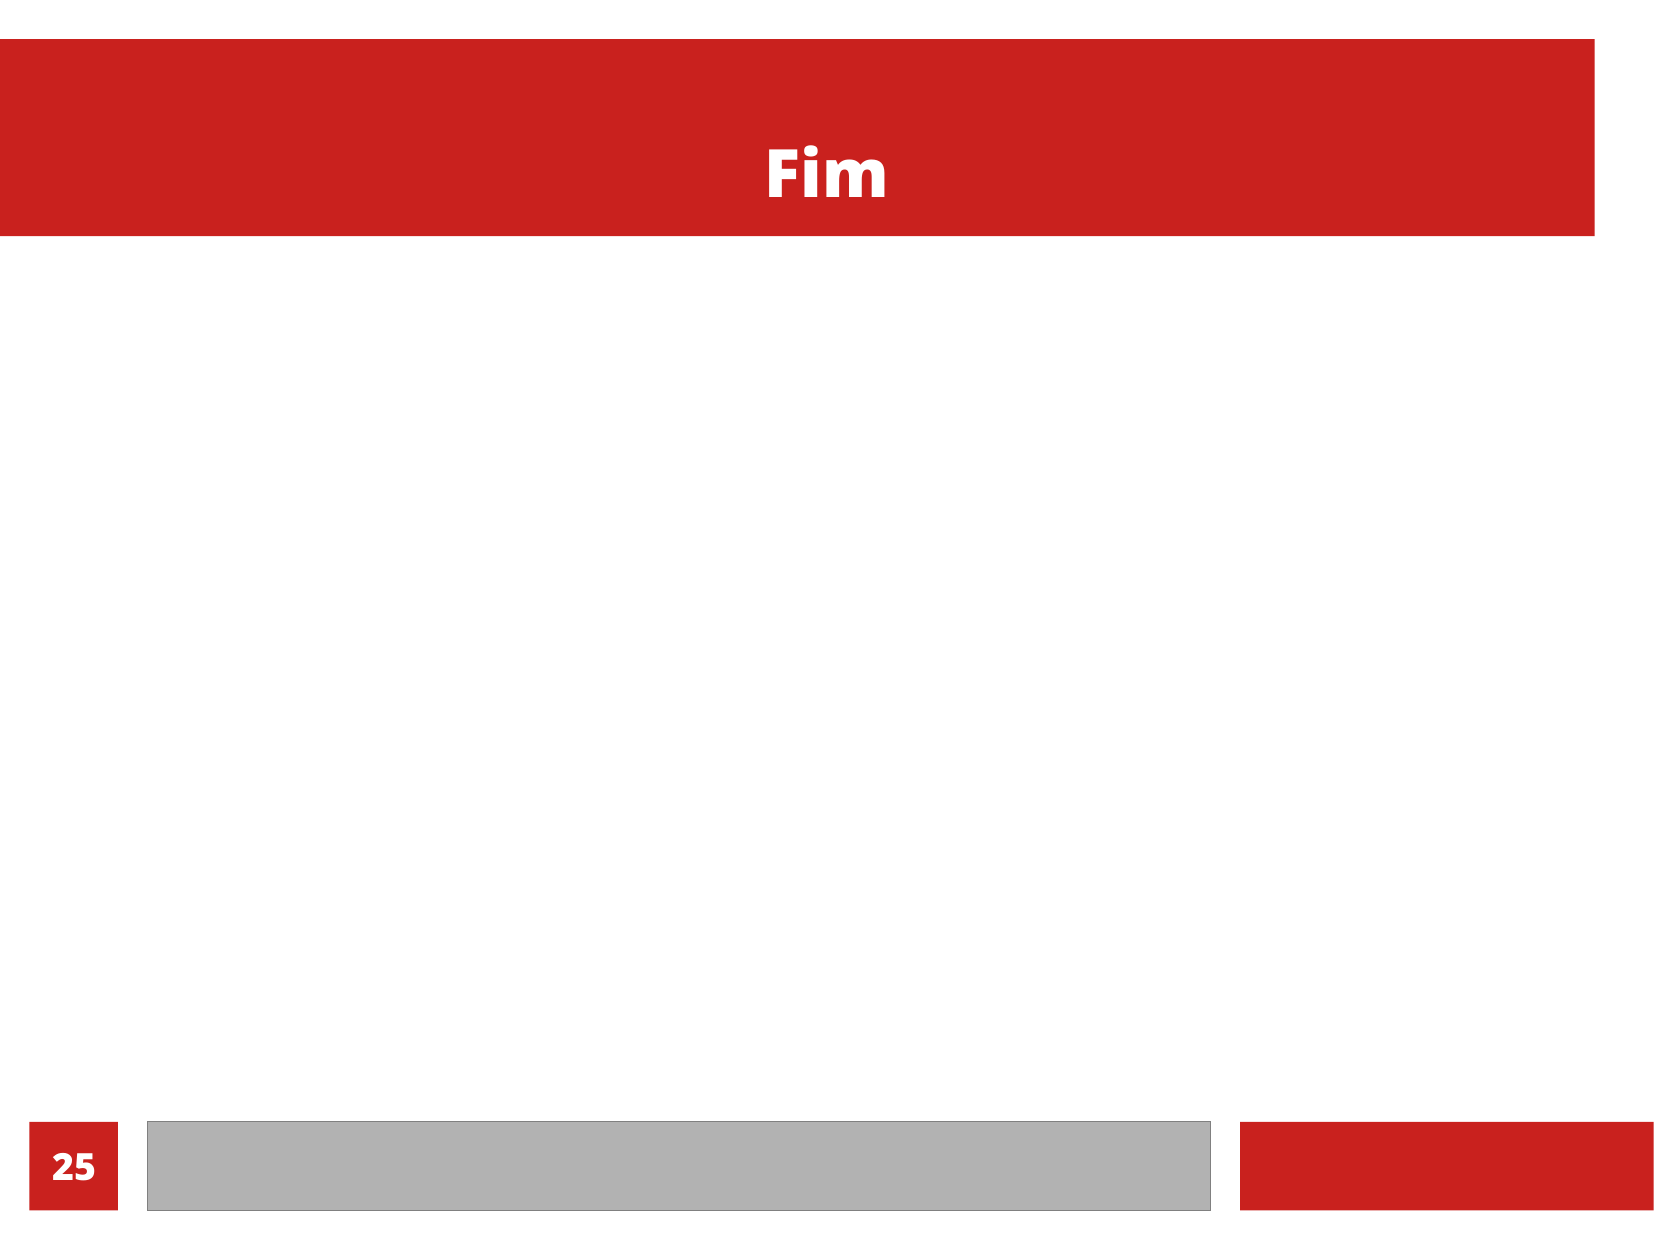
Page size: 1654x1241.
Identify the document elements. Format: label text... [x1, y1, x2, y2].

title Fim [58, 58, 1595, 217]
